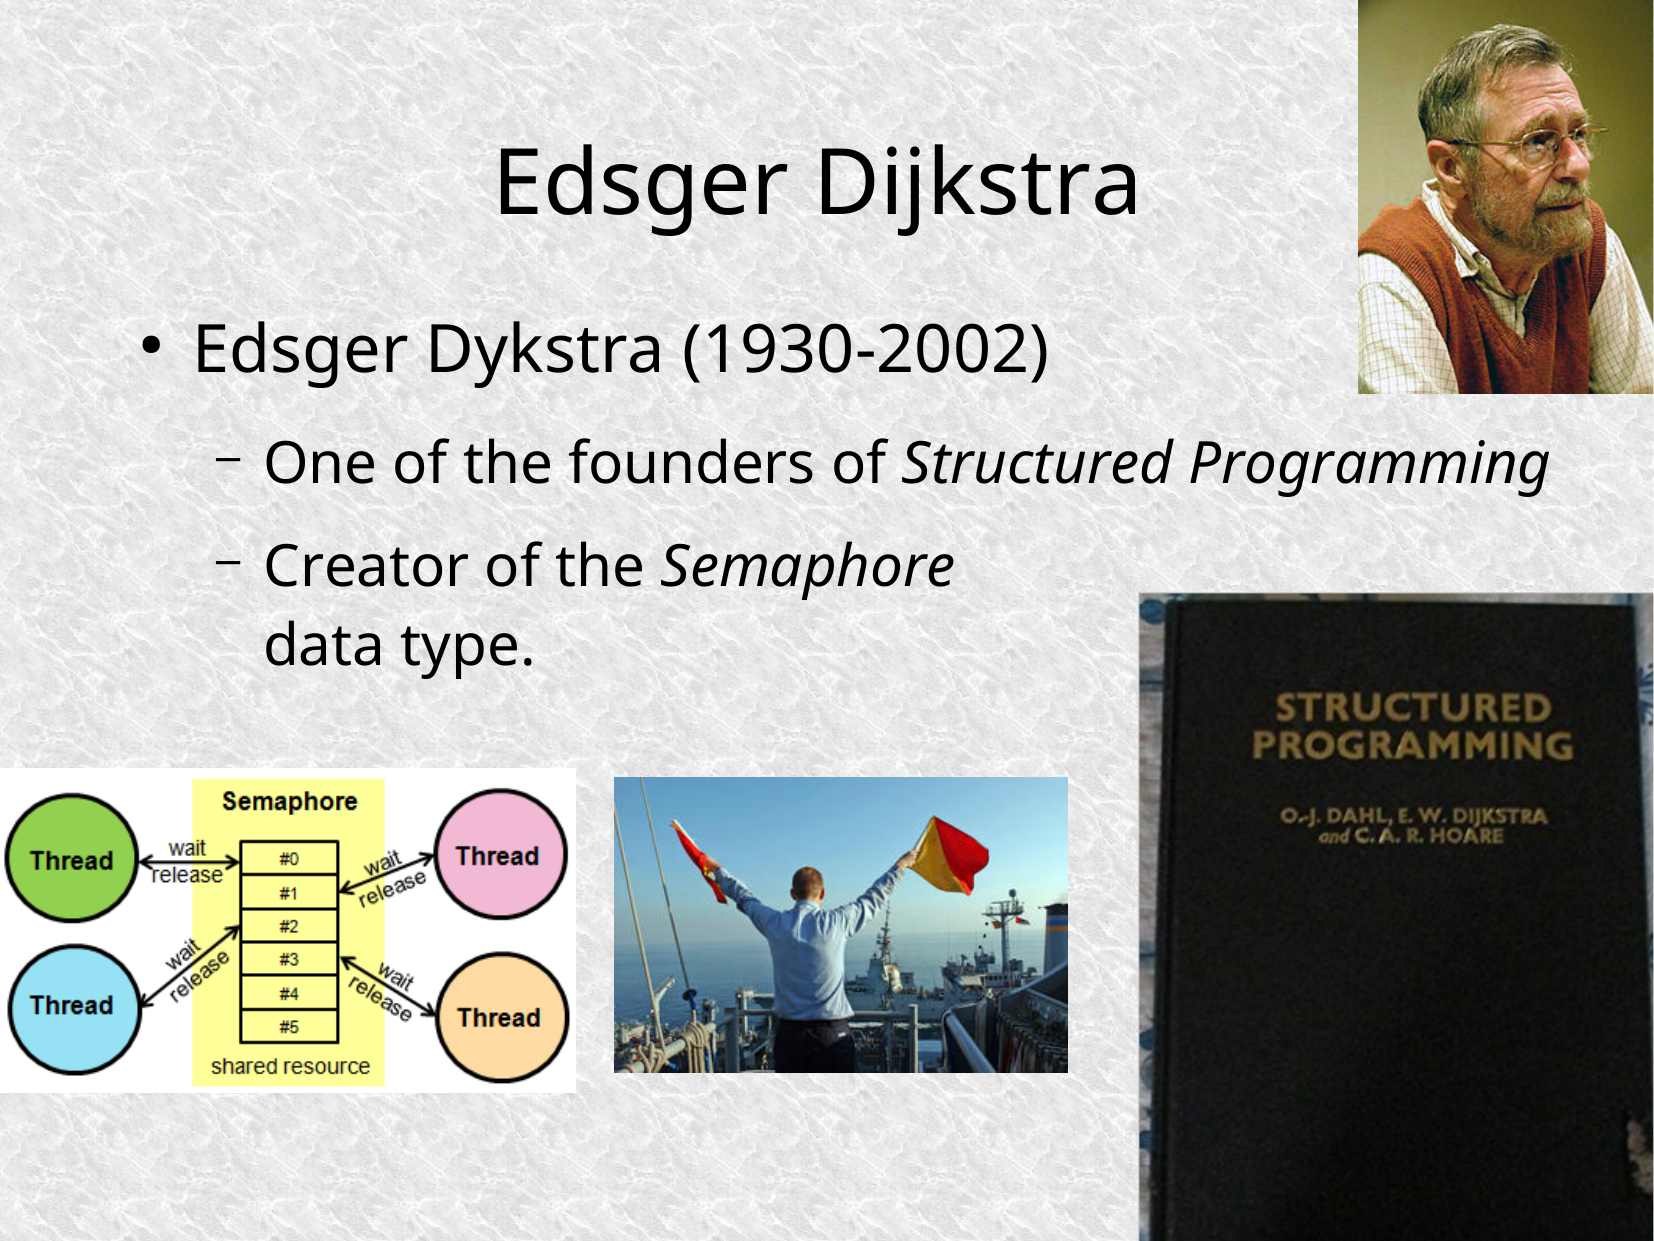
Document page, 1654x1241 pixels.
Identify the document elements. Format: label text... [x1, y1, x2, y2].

title Edsger Dijkstra [123, 73, 1358, 284]
list Edsger Dykstra (1930-2002) One of the founders of Structured Programming Creator of the Semaphore data type. [121, 301, 1579, 1131]
picture [0, 0, 1654, 1241]
